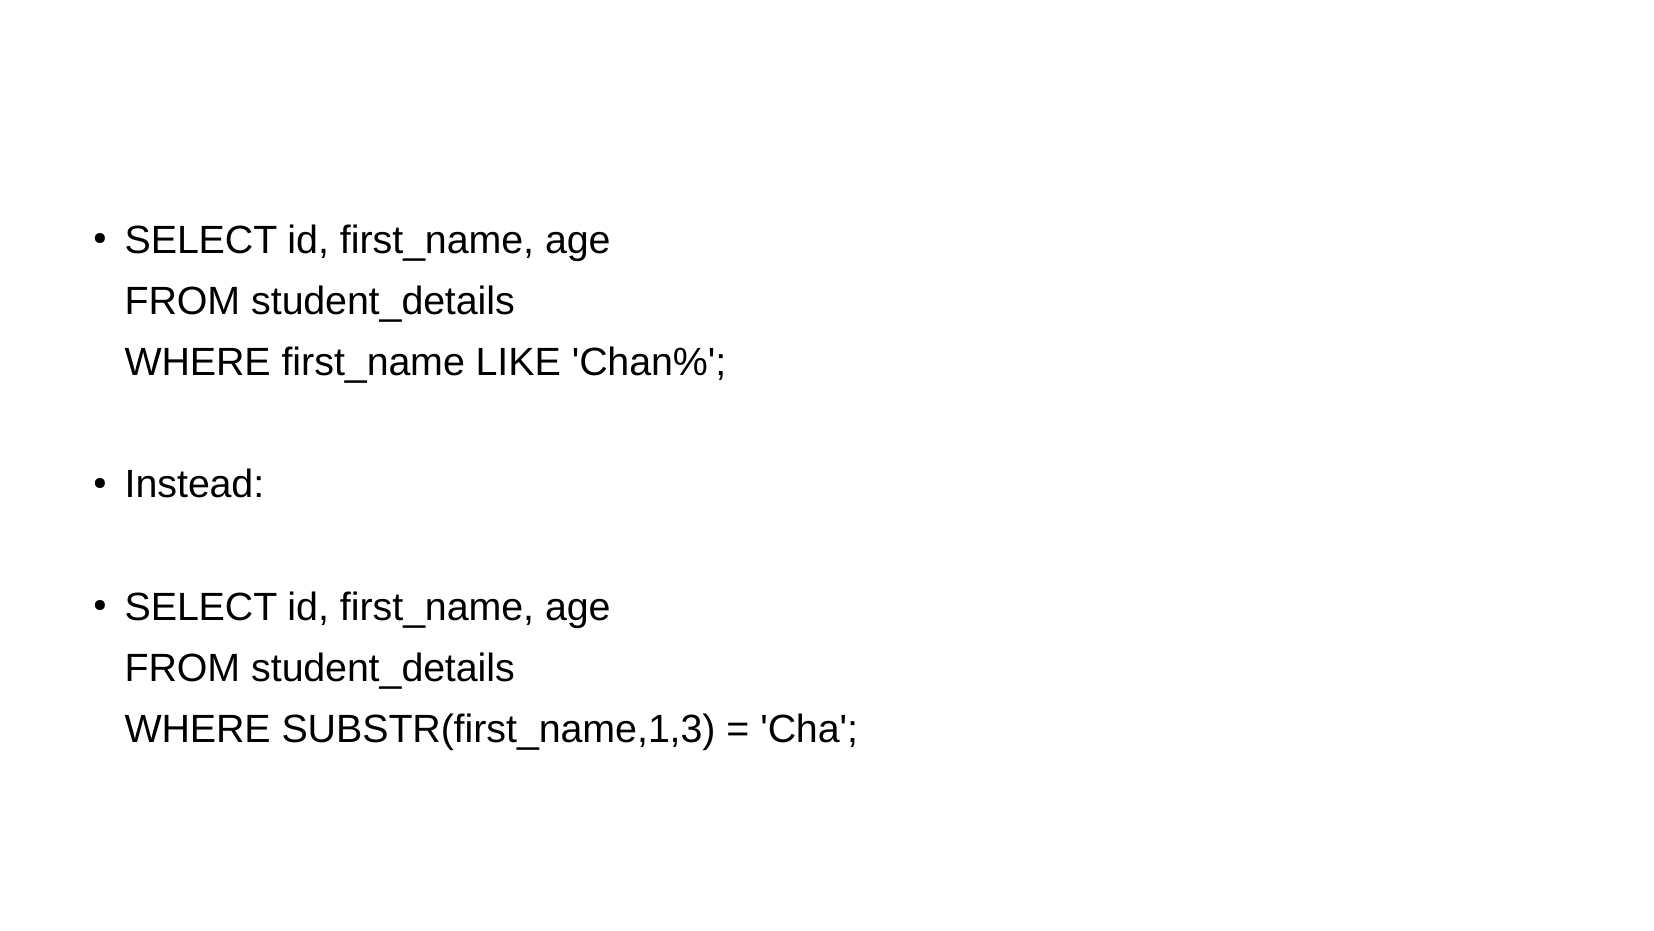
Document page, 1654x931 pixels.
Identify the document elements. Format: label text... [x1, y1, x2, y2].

list SELECT id, first_name, age FROM student_details WHERE first_name LIKE 'Chan%'; Instead: SELECT id, first_name, age FROM student_details WHERE SUBSTR(first_name,1,3) = 'Cha'; [82, 217, 1571, 758]
